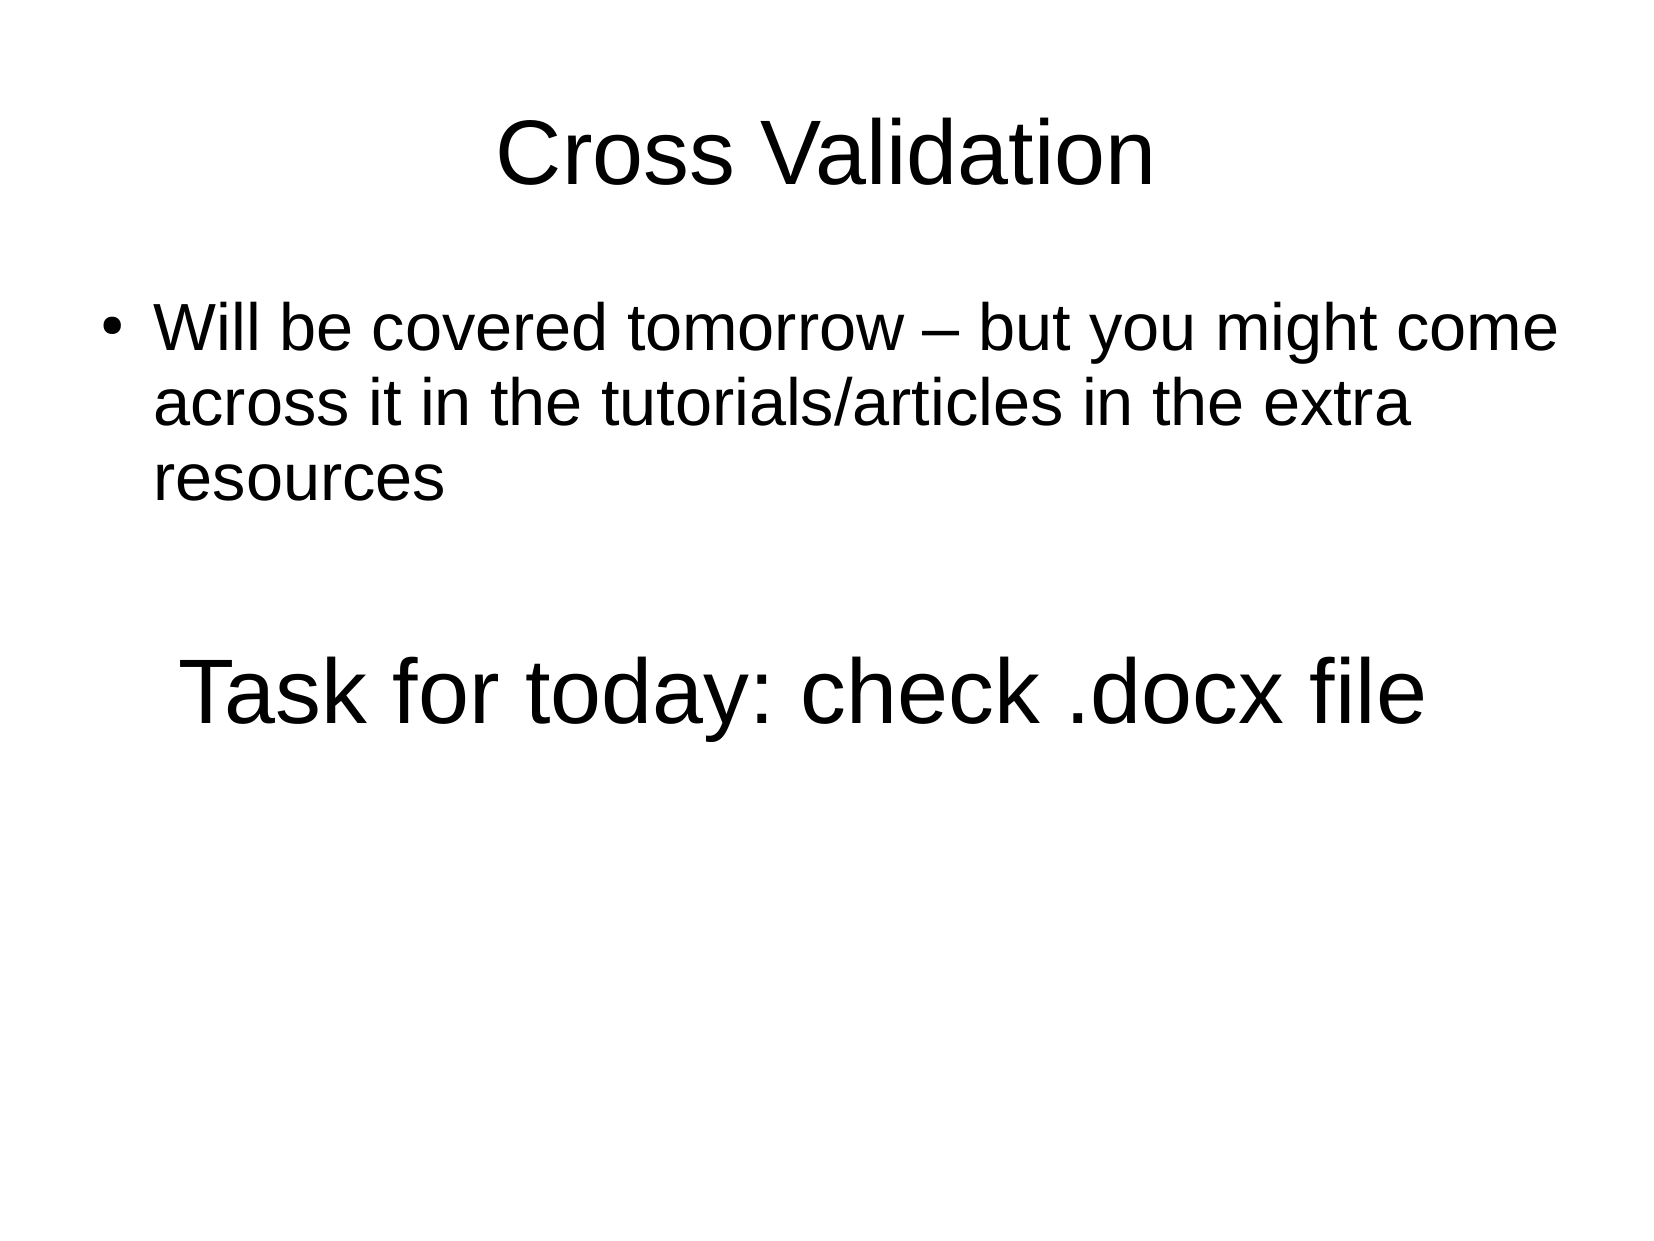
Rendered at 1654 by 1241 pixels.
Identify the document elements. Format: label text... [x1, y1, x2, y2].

list Will be covered tomorrow – but you might come across it in the tutorials/articles in the extra resources [82, 290, 1571, 631]
title Task for today: check .docx file [60, 587, 1549, 796]
title Cross Validation [82, 49, 1571, 257]
